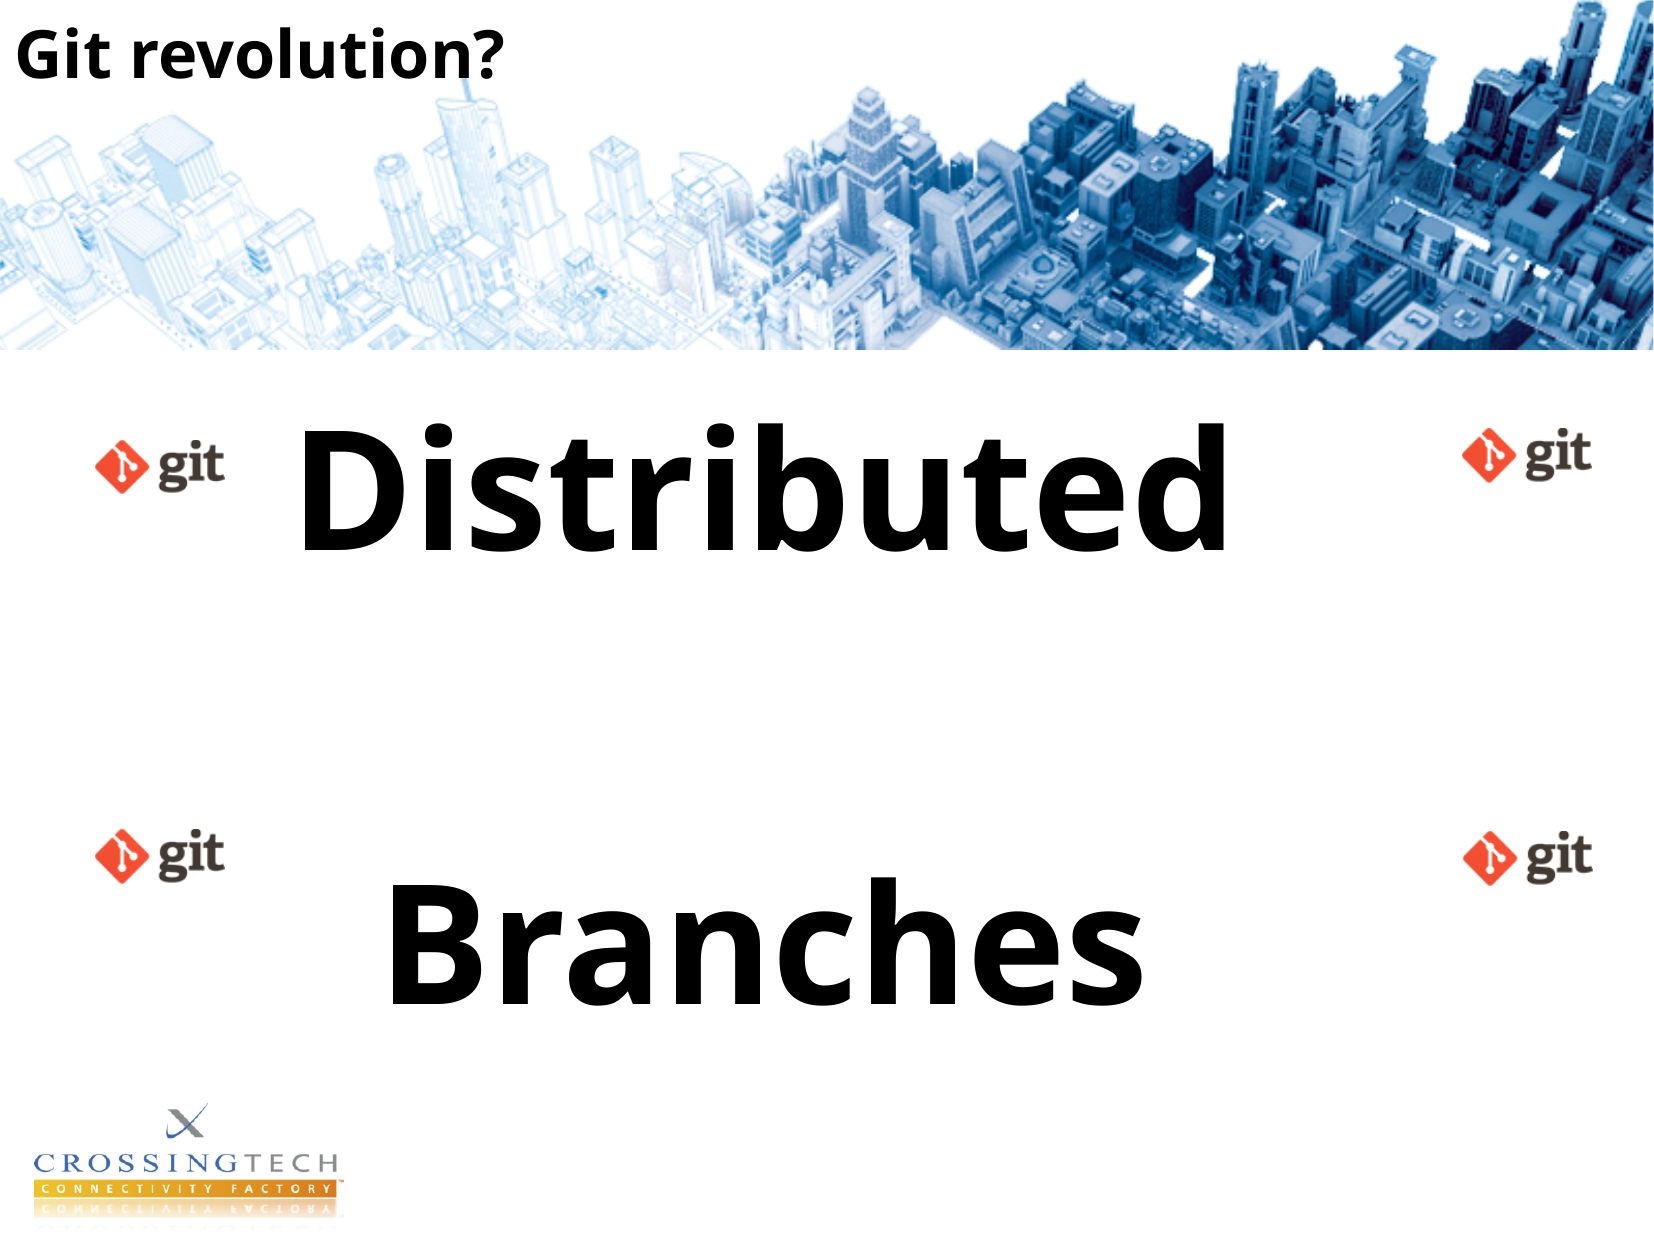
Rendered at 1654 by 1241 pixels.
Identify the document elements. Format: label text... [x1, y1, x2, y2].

picture [34, 1103, 344, 1237]
picture [1463, 831, 1593, 886]
picture [1462, 428, 1592, 483]
text_box Git revolution? [0, 0, 679, 93]
text_box Distributed Branches [275, 364, 1410, 962]
picture [95, 829, 225, 884]
picture [0, 0, 1654, 350]
picture [95, 440, 225, 494]
